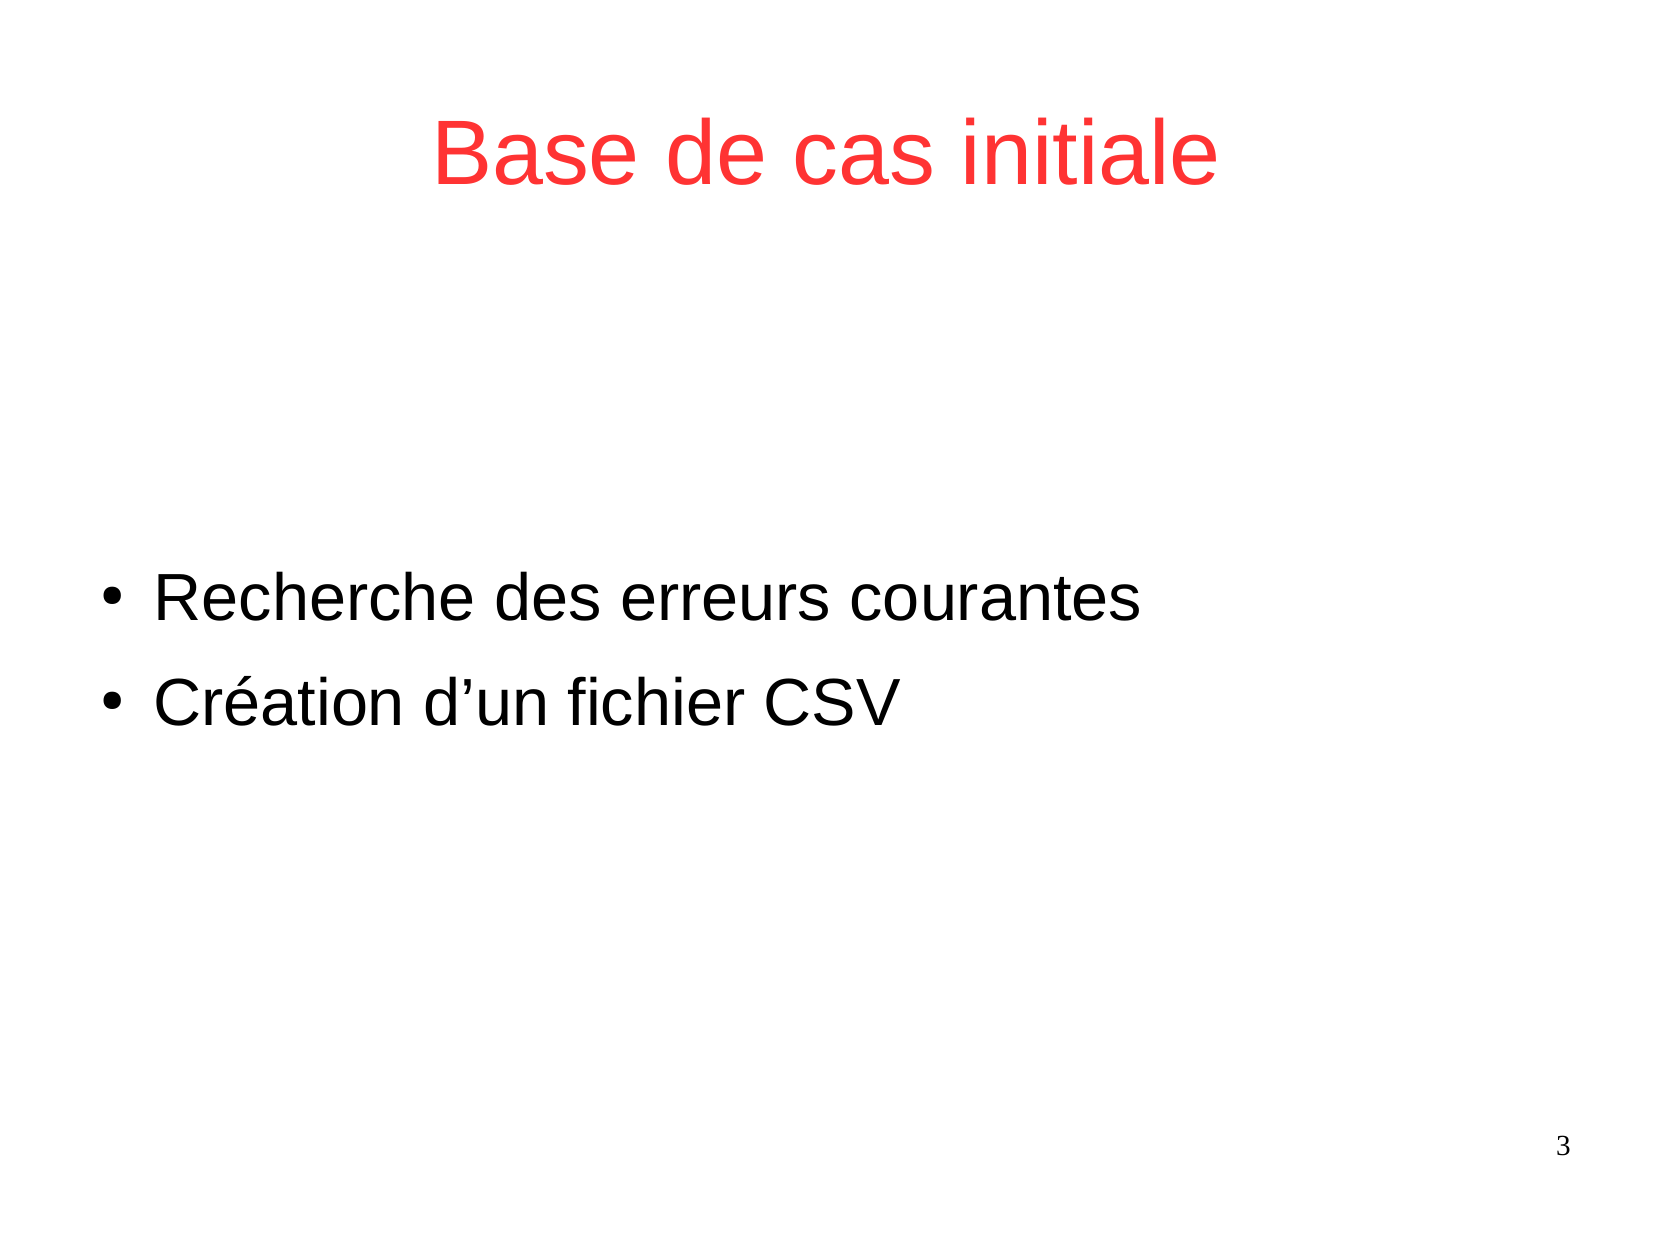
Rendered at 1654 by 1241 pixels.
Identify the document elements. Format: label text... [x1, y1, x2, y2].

title Base de cas initiale [82, 49, 1571, 257]
list Recherche des erreurs courantes Création d’un fichier CSV [82, 290, 1571, 1010]
